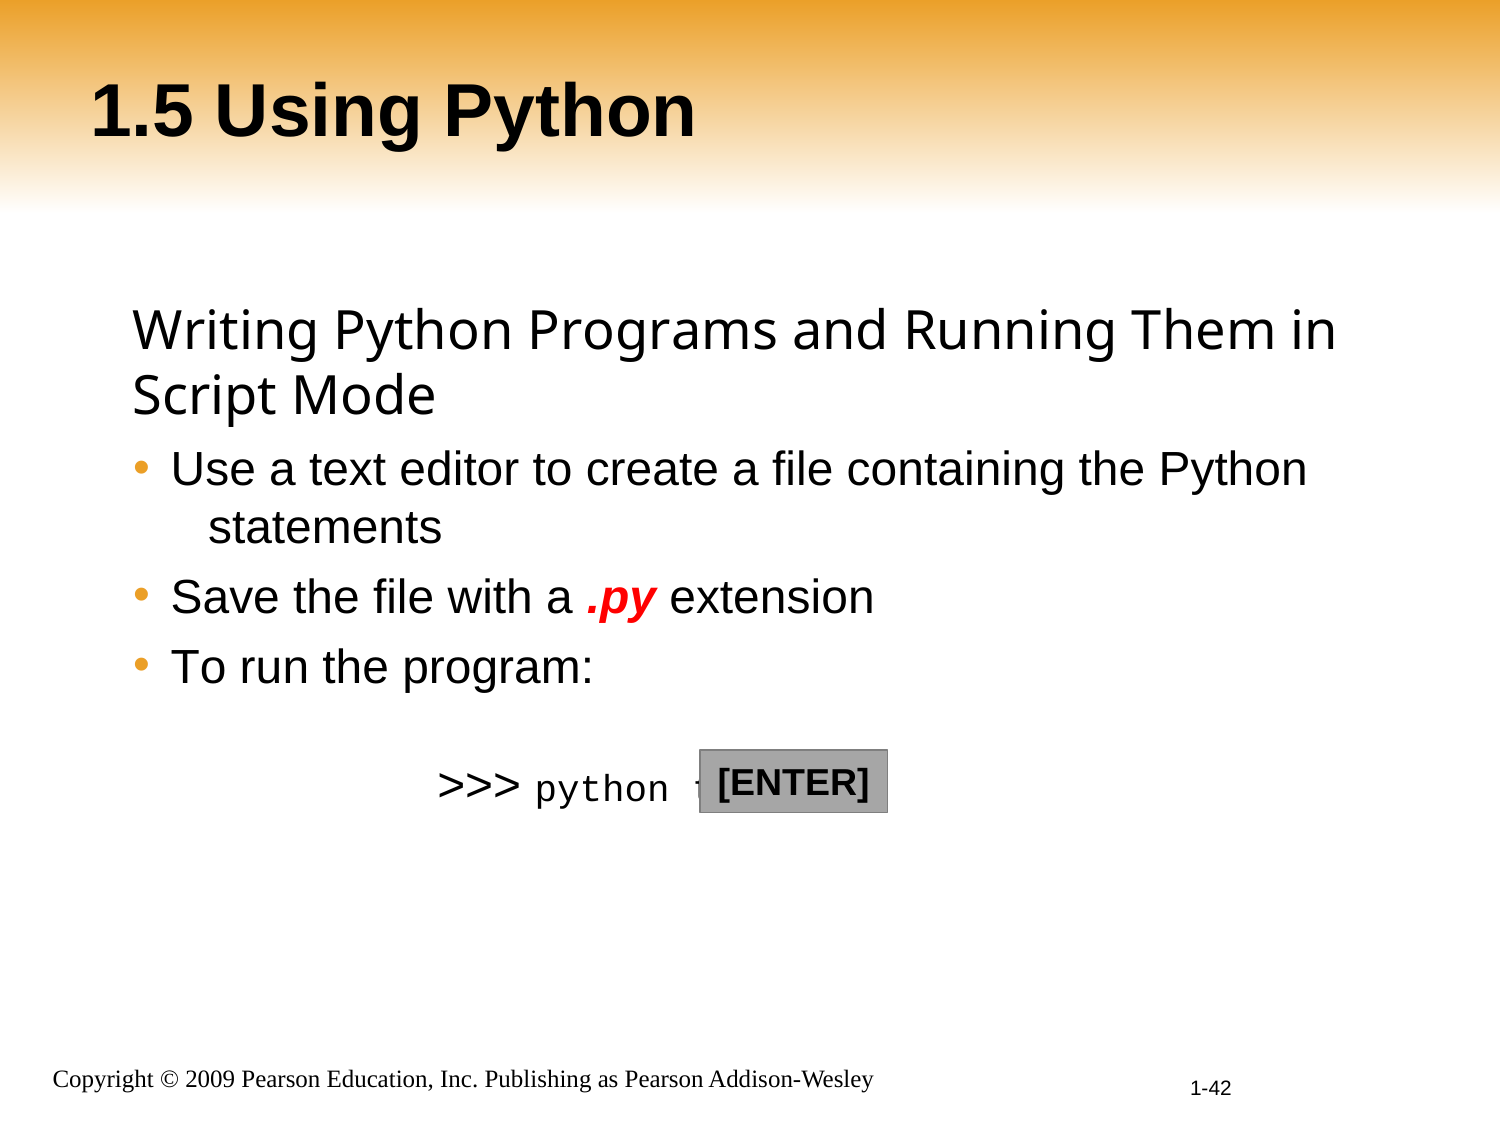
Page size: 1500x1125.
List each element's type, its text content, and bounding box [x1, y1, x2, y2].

text_box [ENTER] [700, 750, 887, 813]
list Writing Python Programs and Running Them in Script Mode Use a text editor to create a file containing the Python statements Save the file with a .py extension To run the program: >>> python test.py [99, 287, 1426, 938]
text_box 1- [1175, 1049, 1488, 1125]
title 1.5 Using Python [75, 12, 1438, 201]
